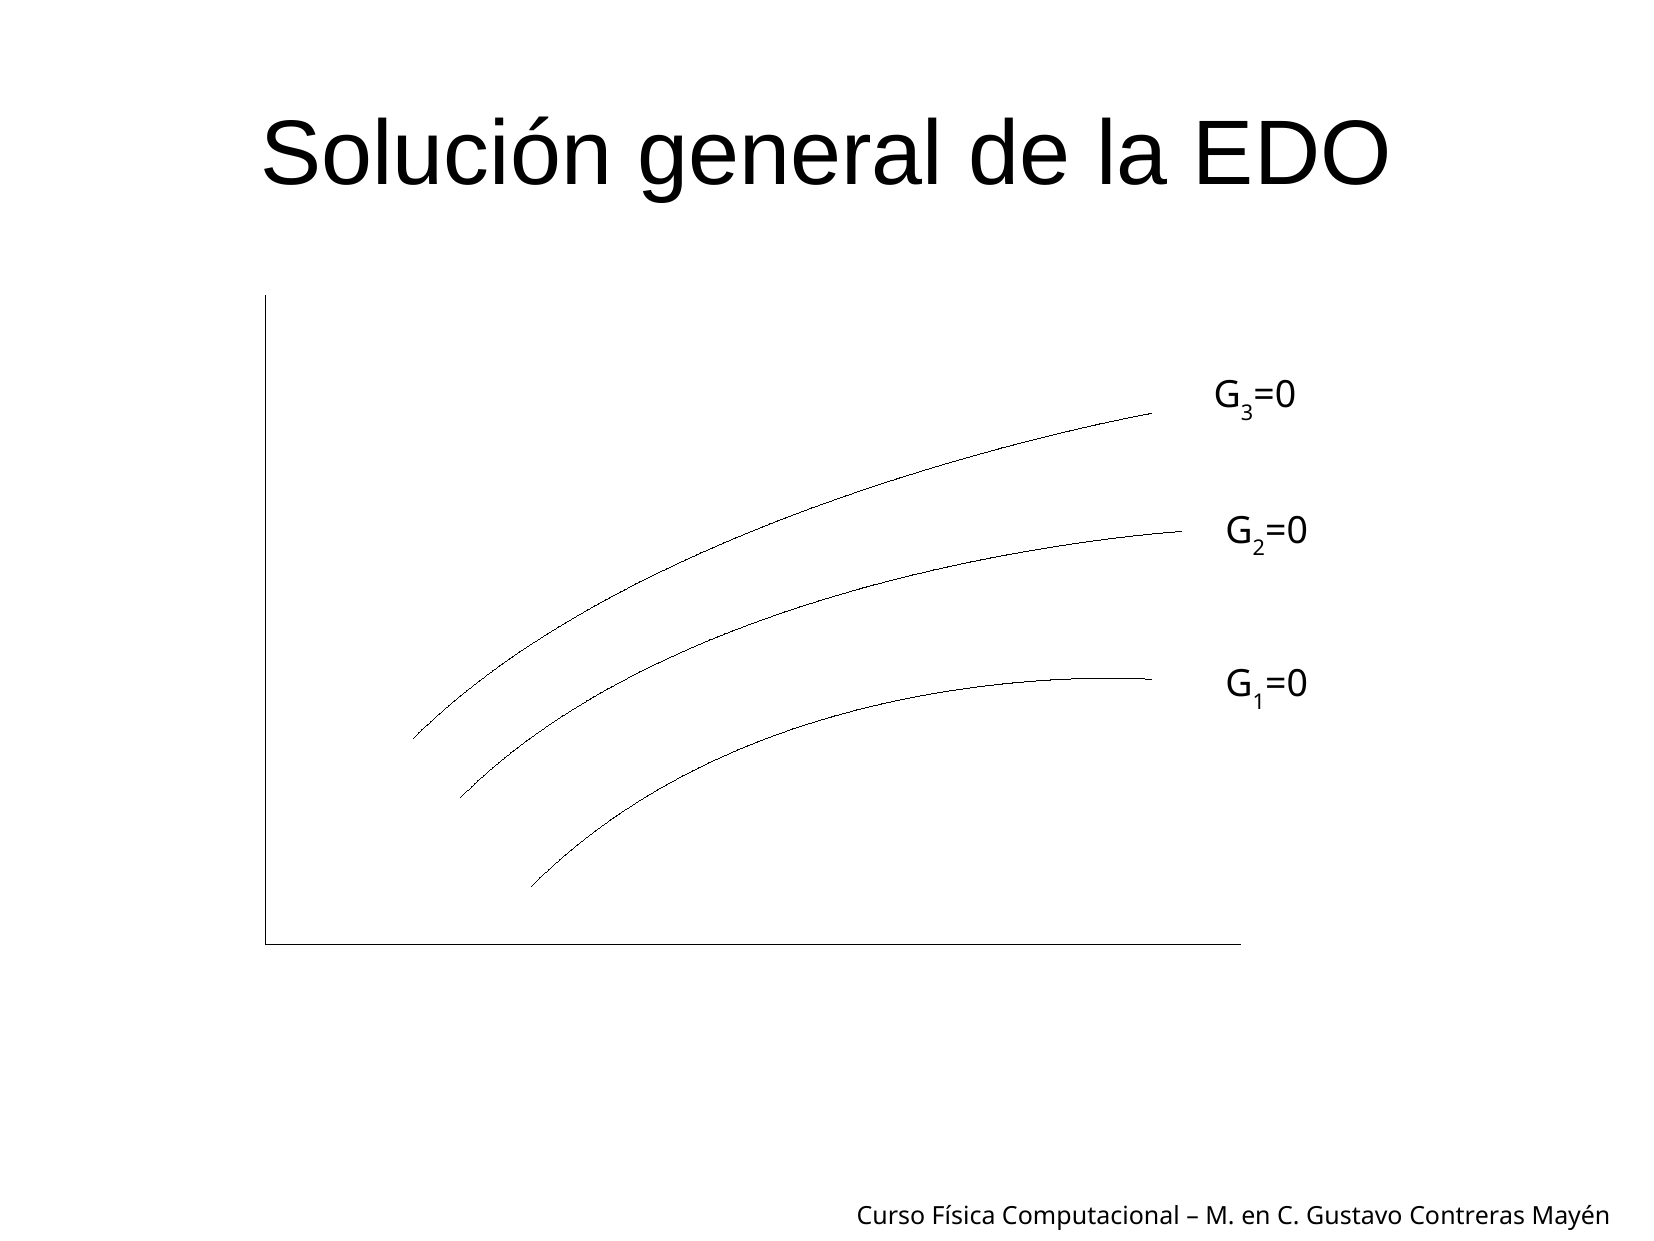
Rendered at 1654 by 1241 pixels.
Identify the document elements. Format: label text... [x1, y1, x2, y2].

text_box G2=0 [1210, 496, 1319, 562]
text_box G3=0 [1198, 360, 1307, 427]
title Solución general de la EDO [82, 49, 1571, 257]
text_box G1=0 [1210, 649, 1319, 716]
